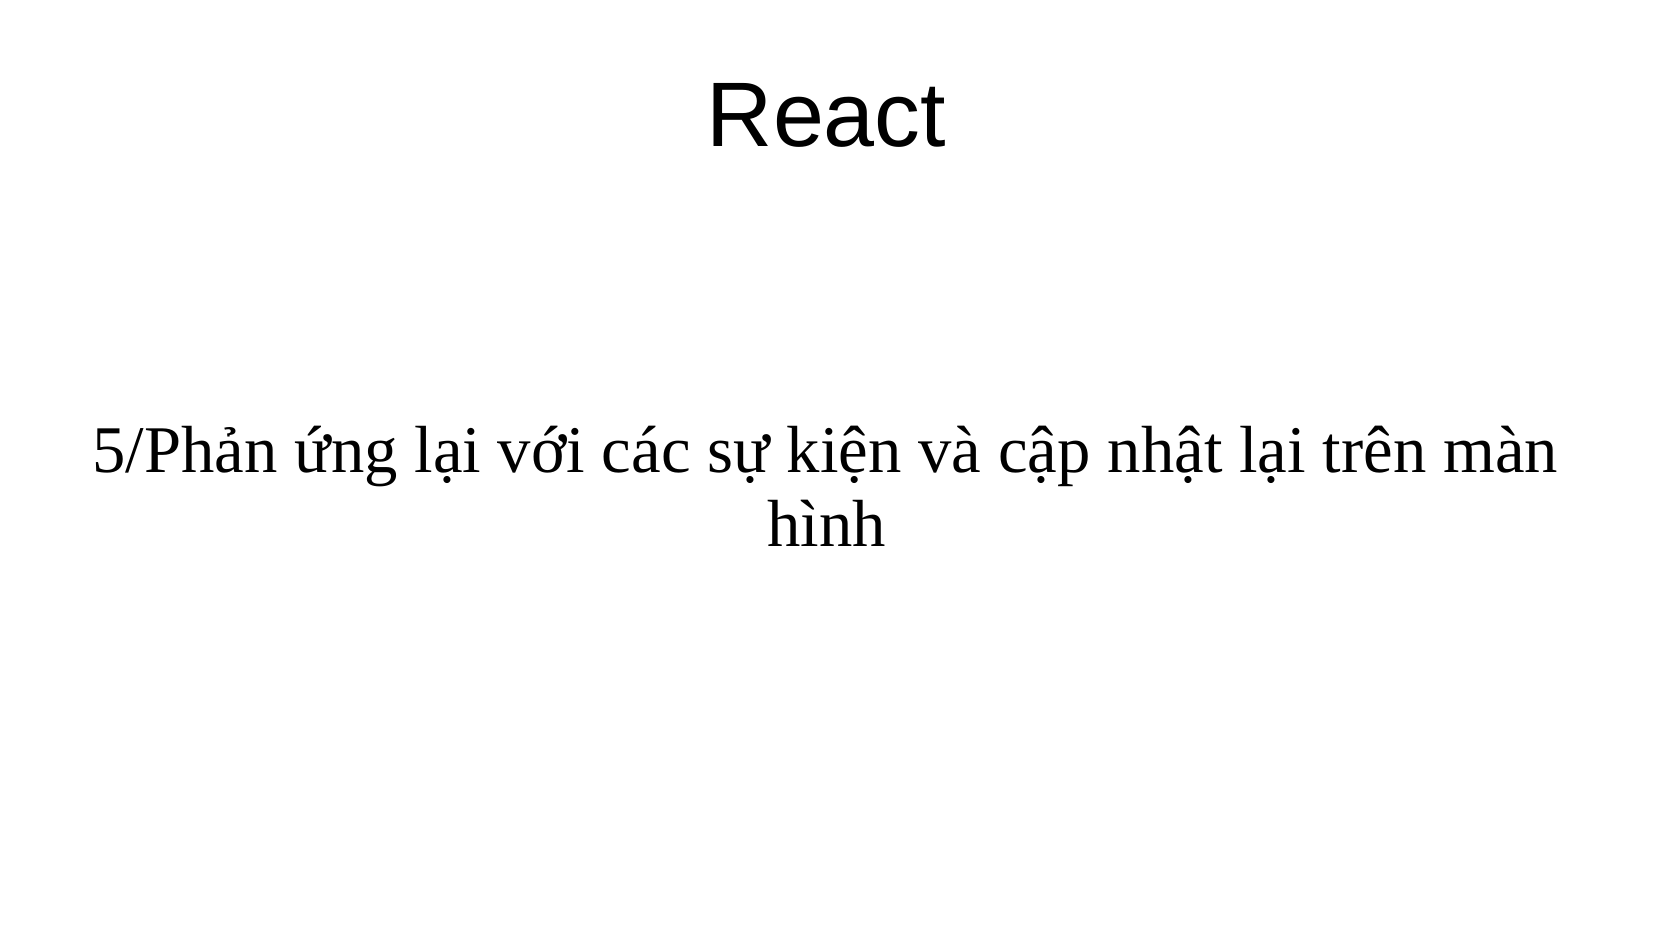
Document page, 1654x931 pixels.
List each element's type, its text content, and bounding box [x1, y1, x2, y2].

subtitle 5/Phản ứng lại với các sự kiện và cập nhật lại trên màn hình [82, 217, 1571, 758]
title React [82, 37, 1571, 193]
